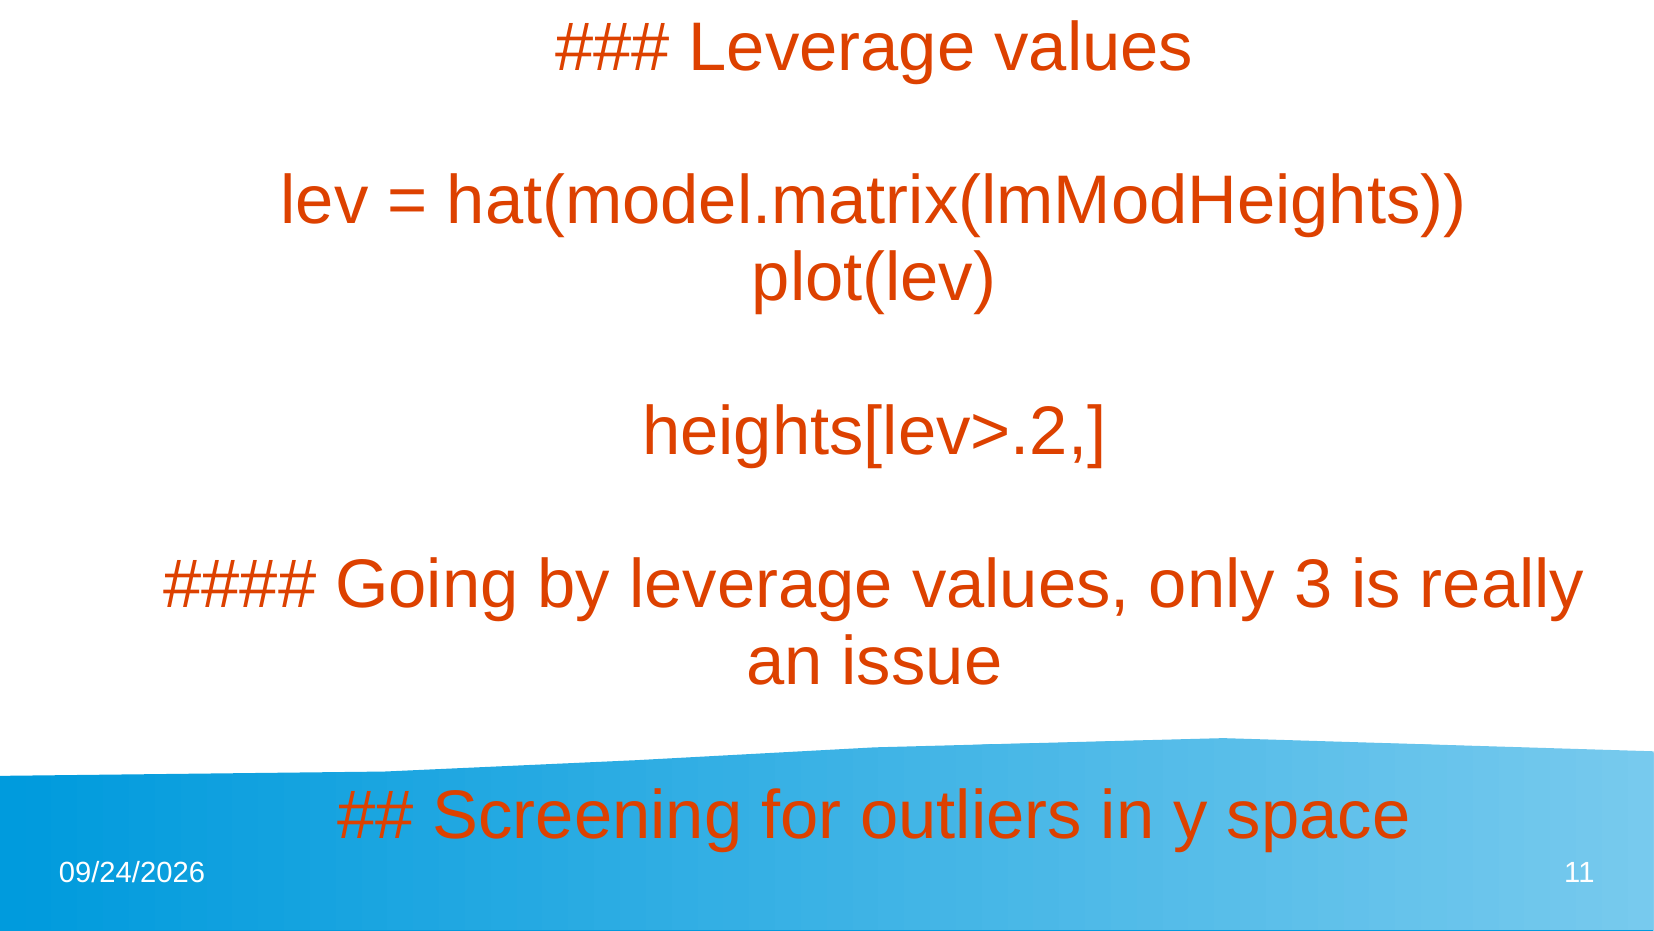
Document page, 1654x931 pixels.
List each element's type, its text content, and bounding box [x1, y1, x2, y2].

title ### Leverage values lev = hat(model.matrix(lmModHeights)) plot(lev) heights[lev>.2,] #### Going by leverage values, only 3 is really an issue ## Screening for outliers in y space [136, 8, 1613, 930]
